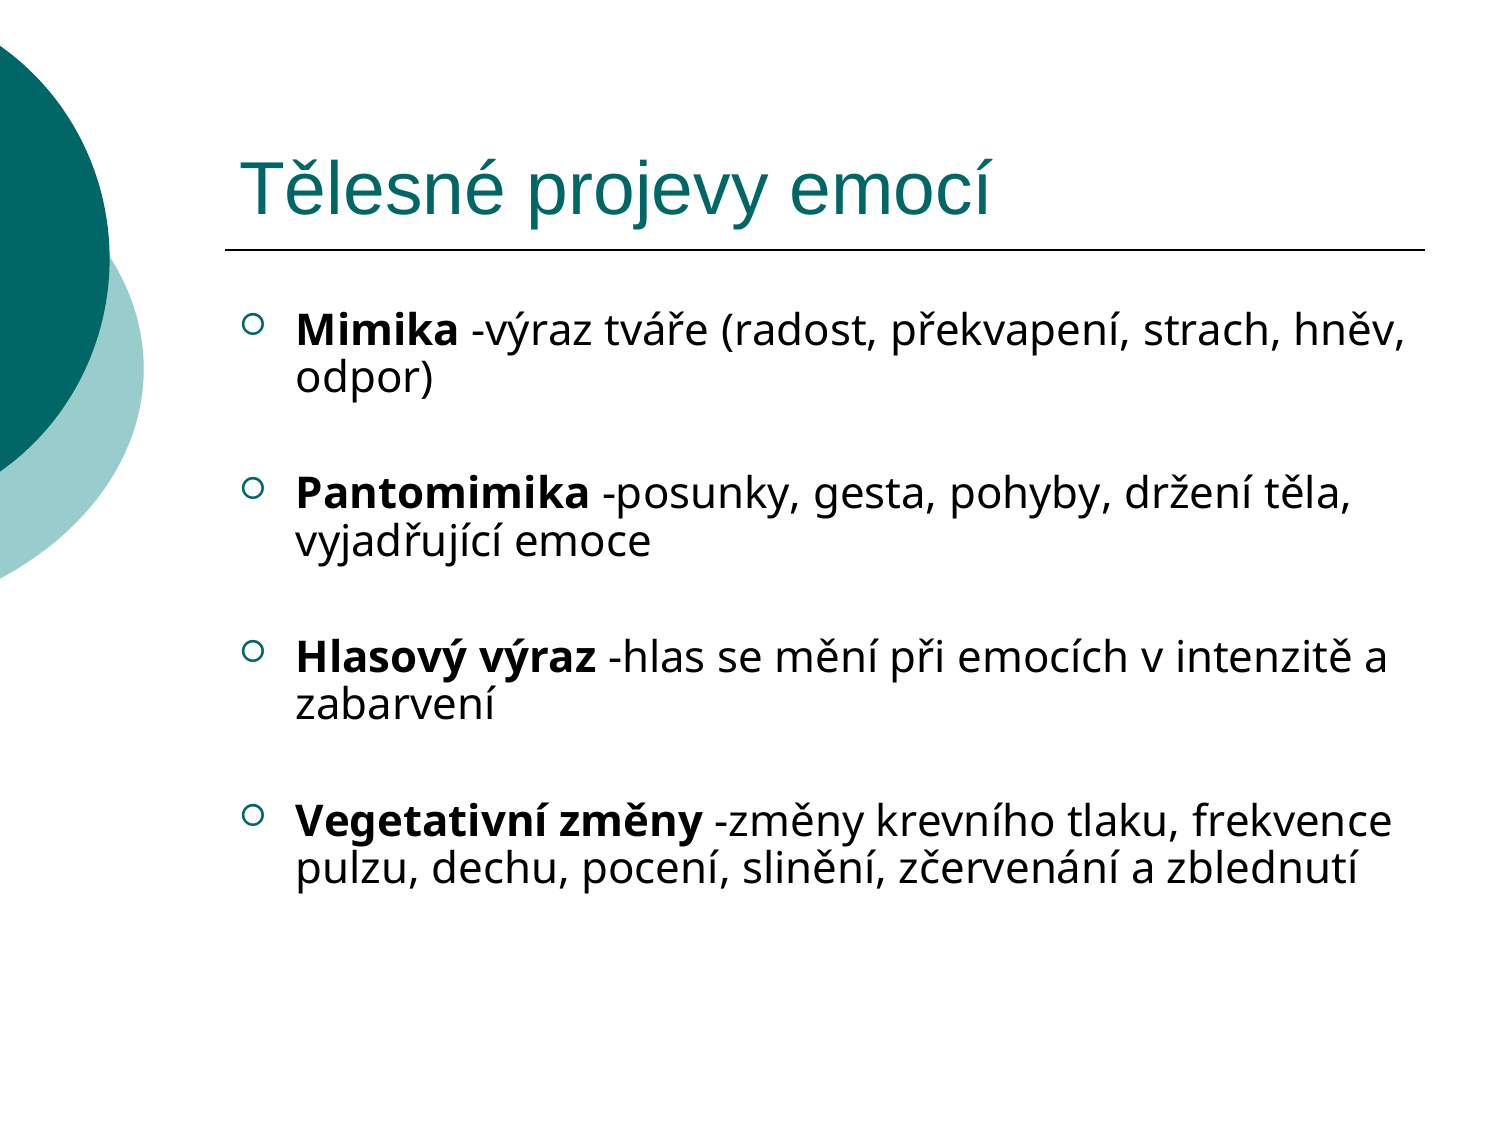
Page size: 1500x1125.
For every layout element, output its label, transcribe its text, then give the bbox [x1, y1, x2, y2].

title Tělesné projevy emocí [224, 49, 1425, 237]
list Mimika -výraz tváře (radost, překvapení, strach, hněv, odpor) Pantomimika -posunky, gesta, pohyby, držení těla, vyjadřující emoce Hlasový výraz -hlas se mění při emocích v intenzitě a zabarvení Vegetativní změny -změny krevního tlaku, frekvence pulzu, dechu, pocení, slinění, zčervenání a zblednutí [224, 299, 1425, 975]
